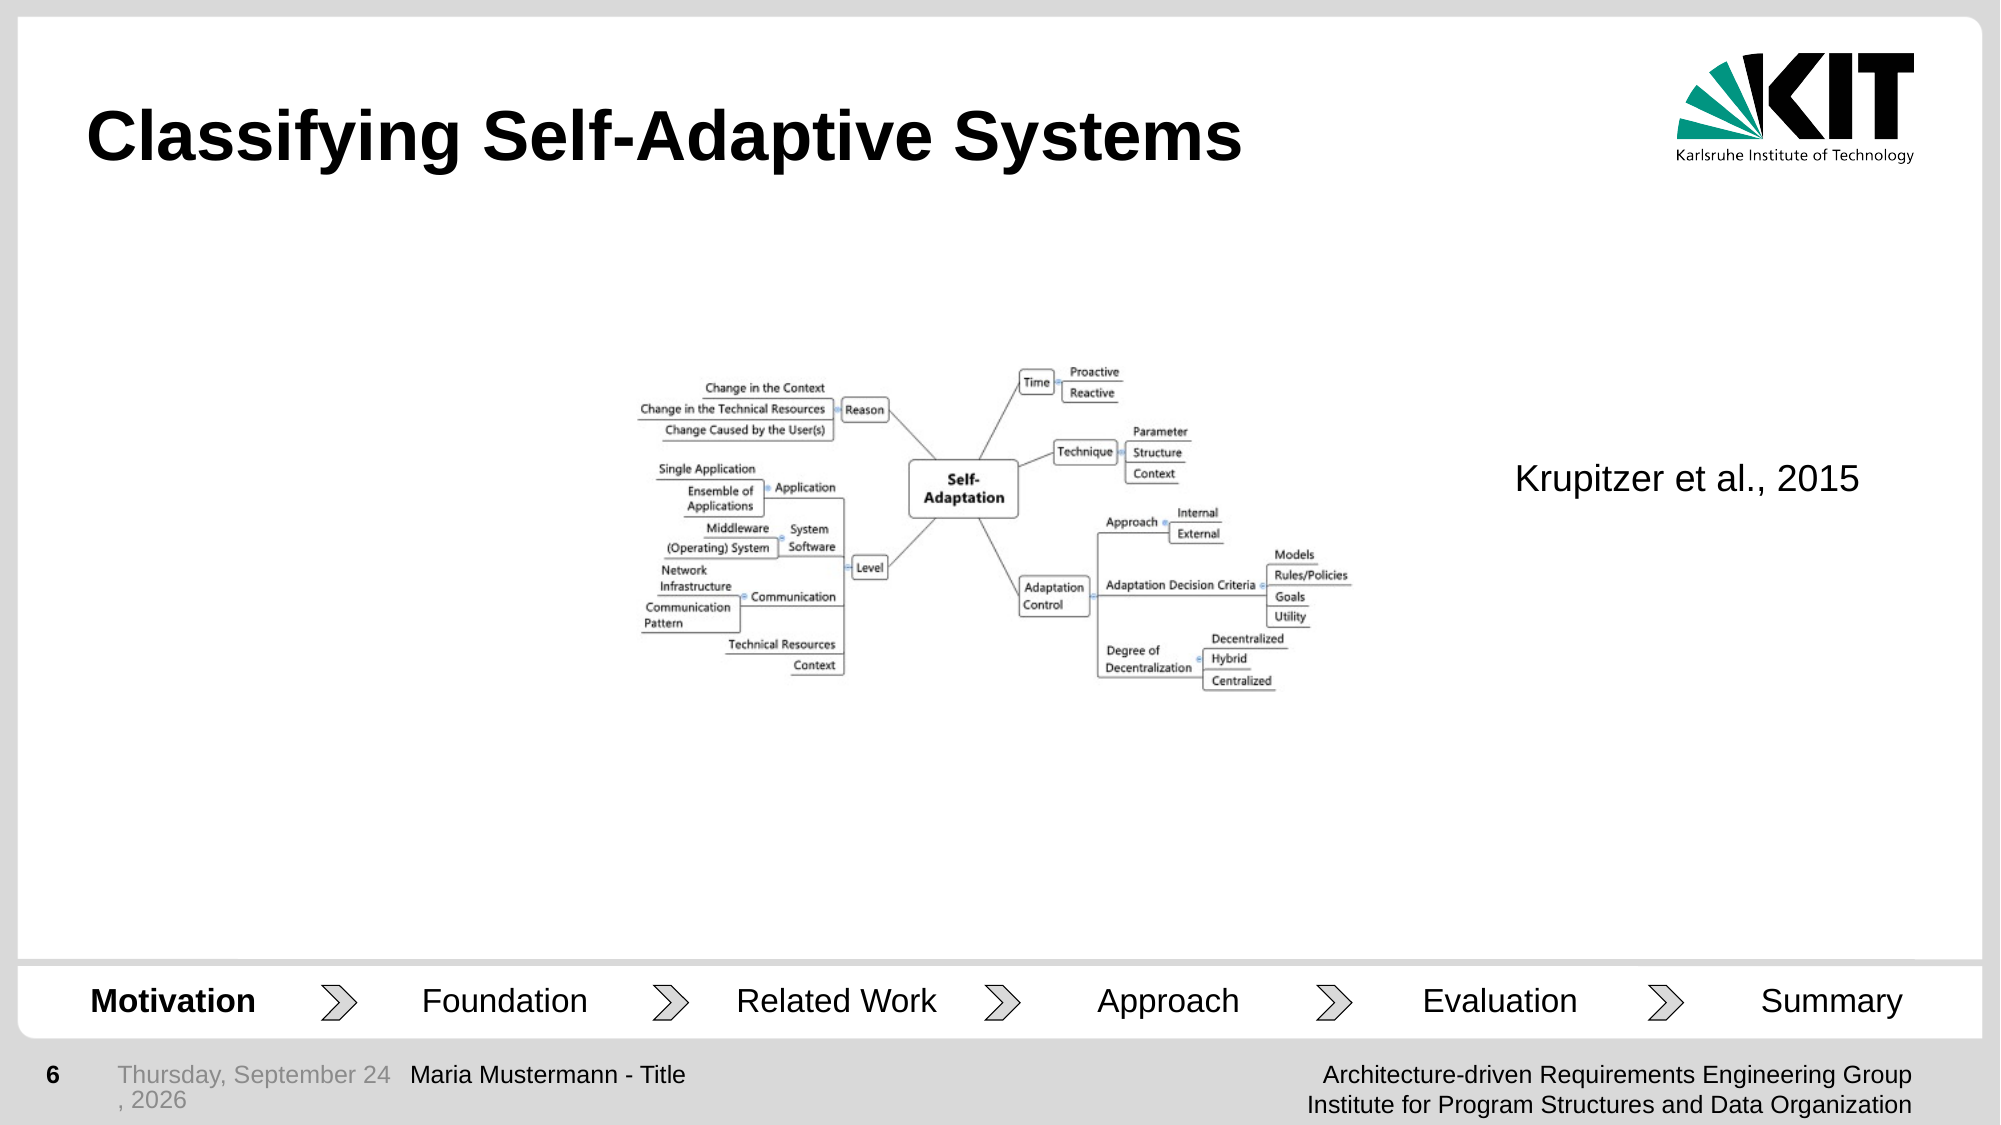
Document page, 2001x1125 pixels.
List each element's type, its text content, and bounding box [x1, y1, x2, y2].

text_box [1648, 985, 1684, 1021]
slide_number <number> [45, 1058, 118, 1119]
text_box Foundation [381, 971, 630, 1027]
text_box Approach [1082, 971, 1255, 1027]
text_box [985, 985, 1021, 1021]
text_box [322, 985, 357, 1021]
text_box Evaluation [1407, 971, 1594, 1027]
picture [0, 0, 2000, 1125]
text_box Related Work [721, 971, 953, 1027]
text_box Summary [1708, 971, 1957, 1027]
text_box Krupitzer et al., 2015 [1500, 450, 1876, 507]
slide_number Friday, June 18, 2021 [118, 1058, 397, 1119]
text_box [653, 985, 689, 1021]
title Classifying Self-Adaptive Systems [86, 72, 1592, 176]
text_box [1317, 985, 1352, 1021]
text_box Motivation [49, 971, 298, 1027]
